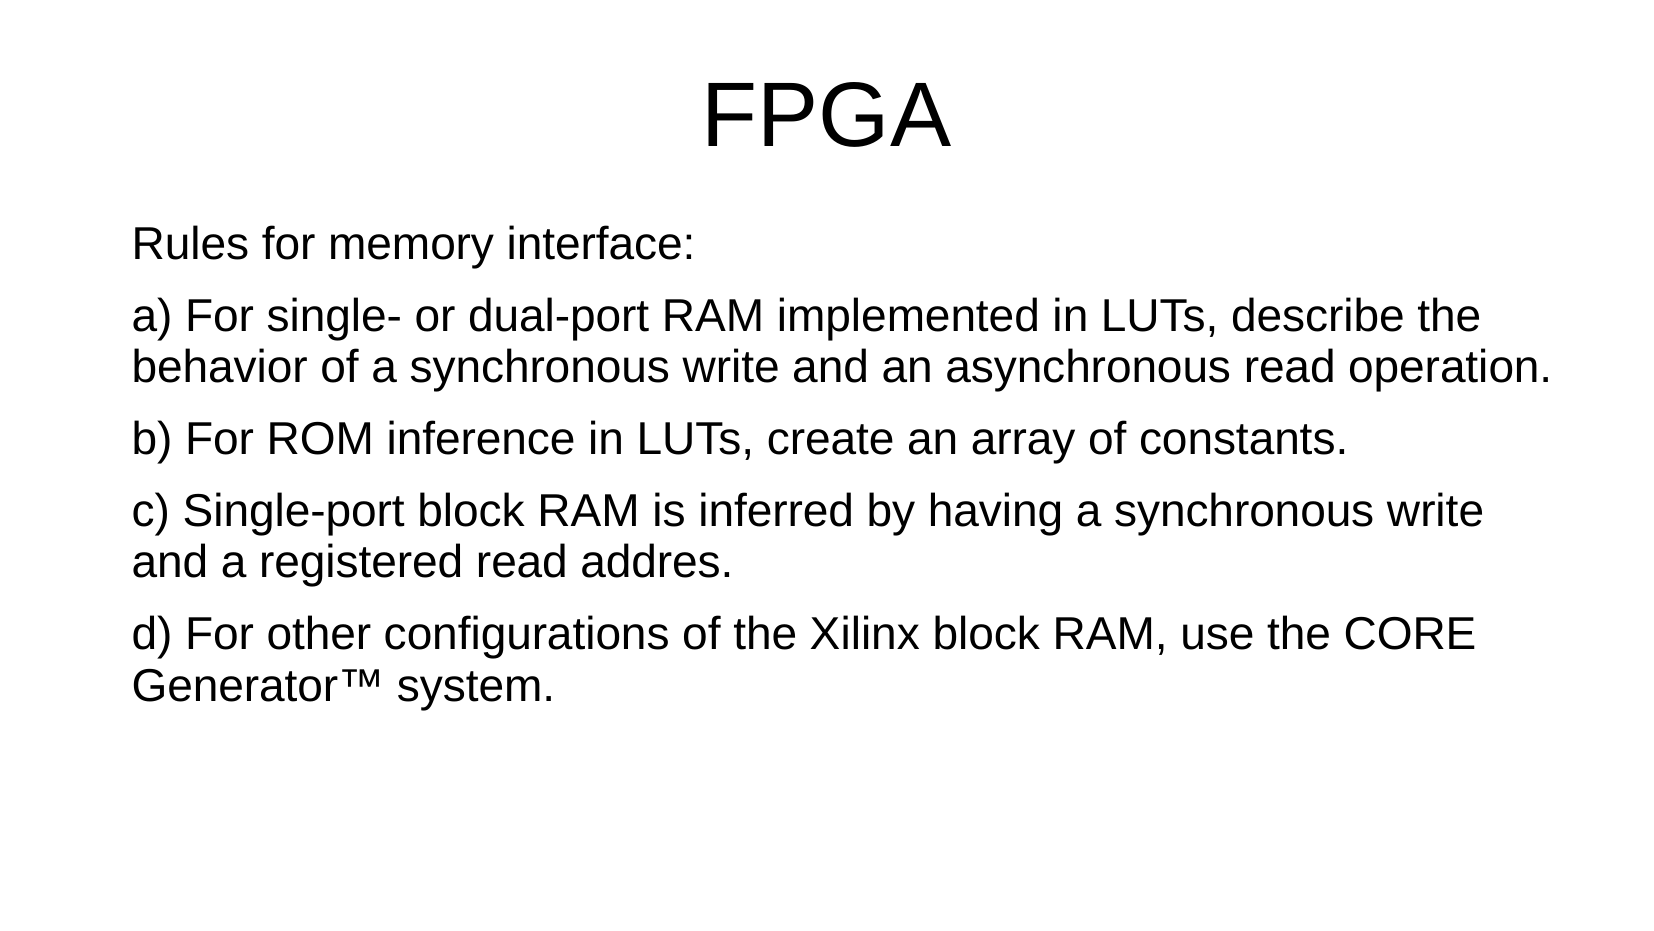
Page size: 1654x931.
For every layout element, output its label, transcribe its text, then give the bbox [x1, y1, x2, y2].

list Rules for memory interface: a) For single- or dual-port RAM implemented in LUTs, describe the behavior of a synchronous write and an asynchronous read operation. b) For ROM inference in LUTs, create an array of constants. c) Single-port block RAM is inferred by having a synchronous write and a registered read addres. d) For other configurations of the Xilinx block RAM, use the CORE Generator™ system. [82, 217, 1571, 758]
title FPGA [82, 37, 1571, 193]
